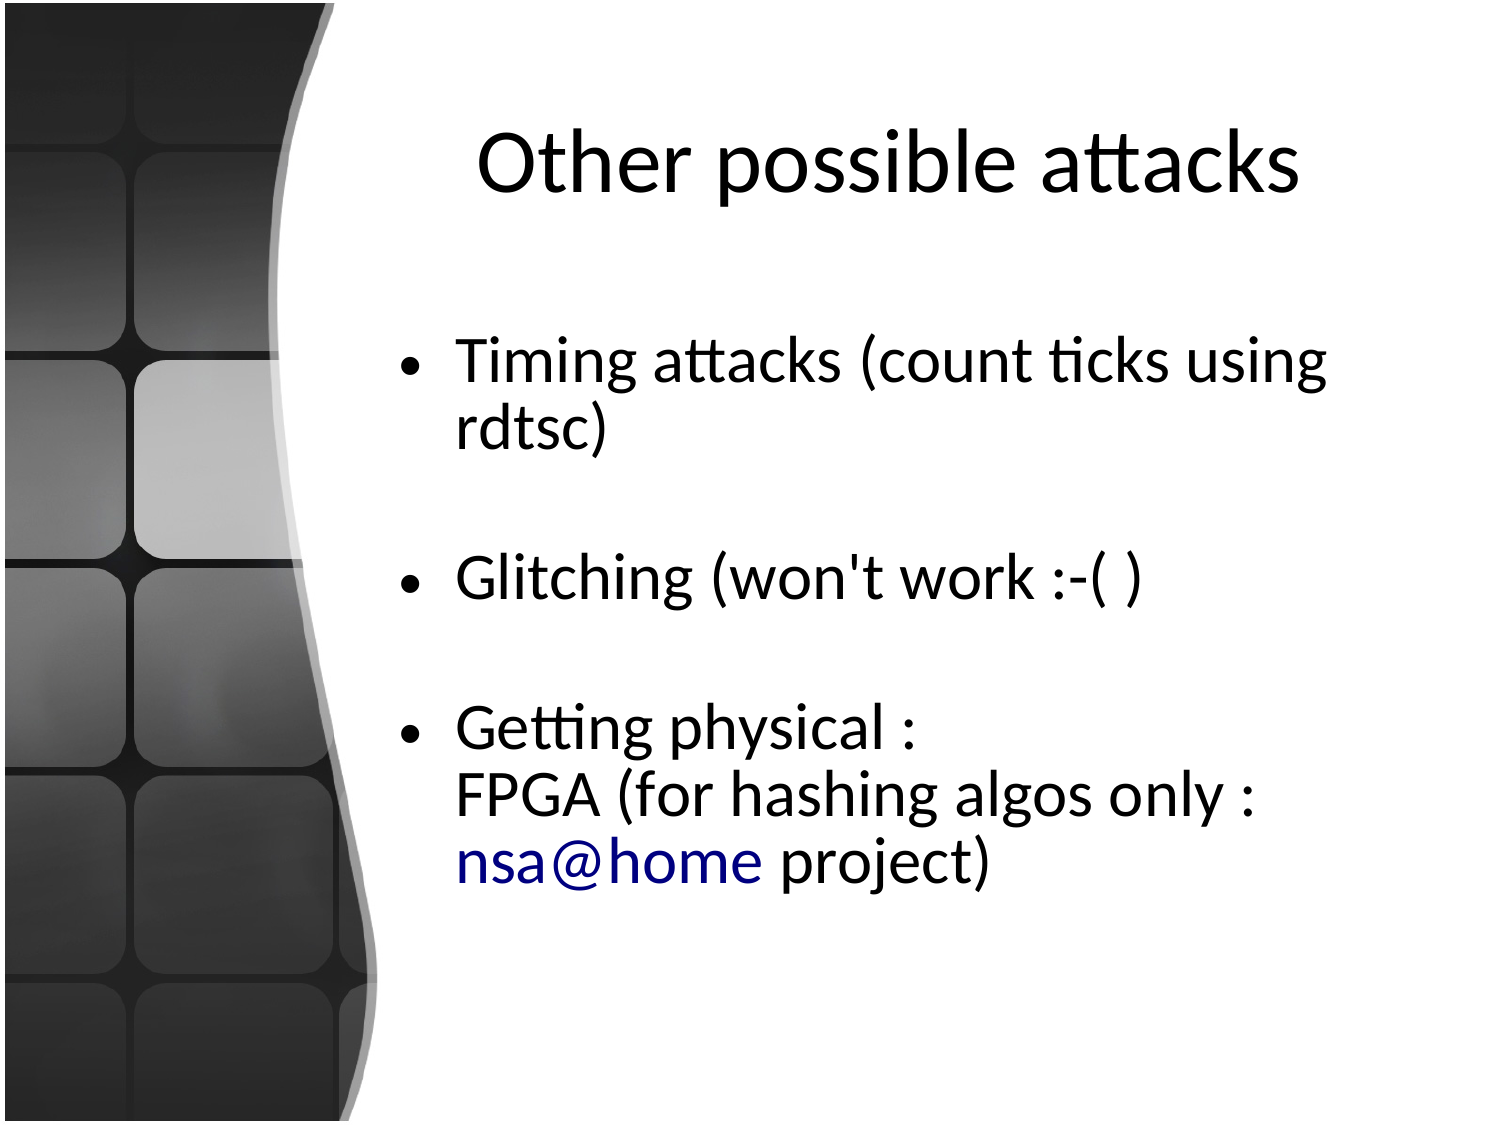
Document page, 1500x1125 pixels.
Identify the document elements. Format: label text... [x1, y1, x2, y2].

picture [0, 0, 1500, 1125]
title Other possible attacks [214, 44, 1500, 296]
list Timing attacks (count ticks using rdtsc) Glitching (won't work :-( ) Getting physical : FPGA (for hashing algos only : nsa@home project) [383, 324, 1500, 1068]
